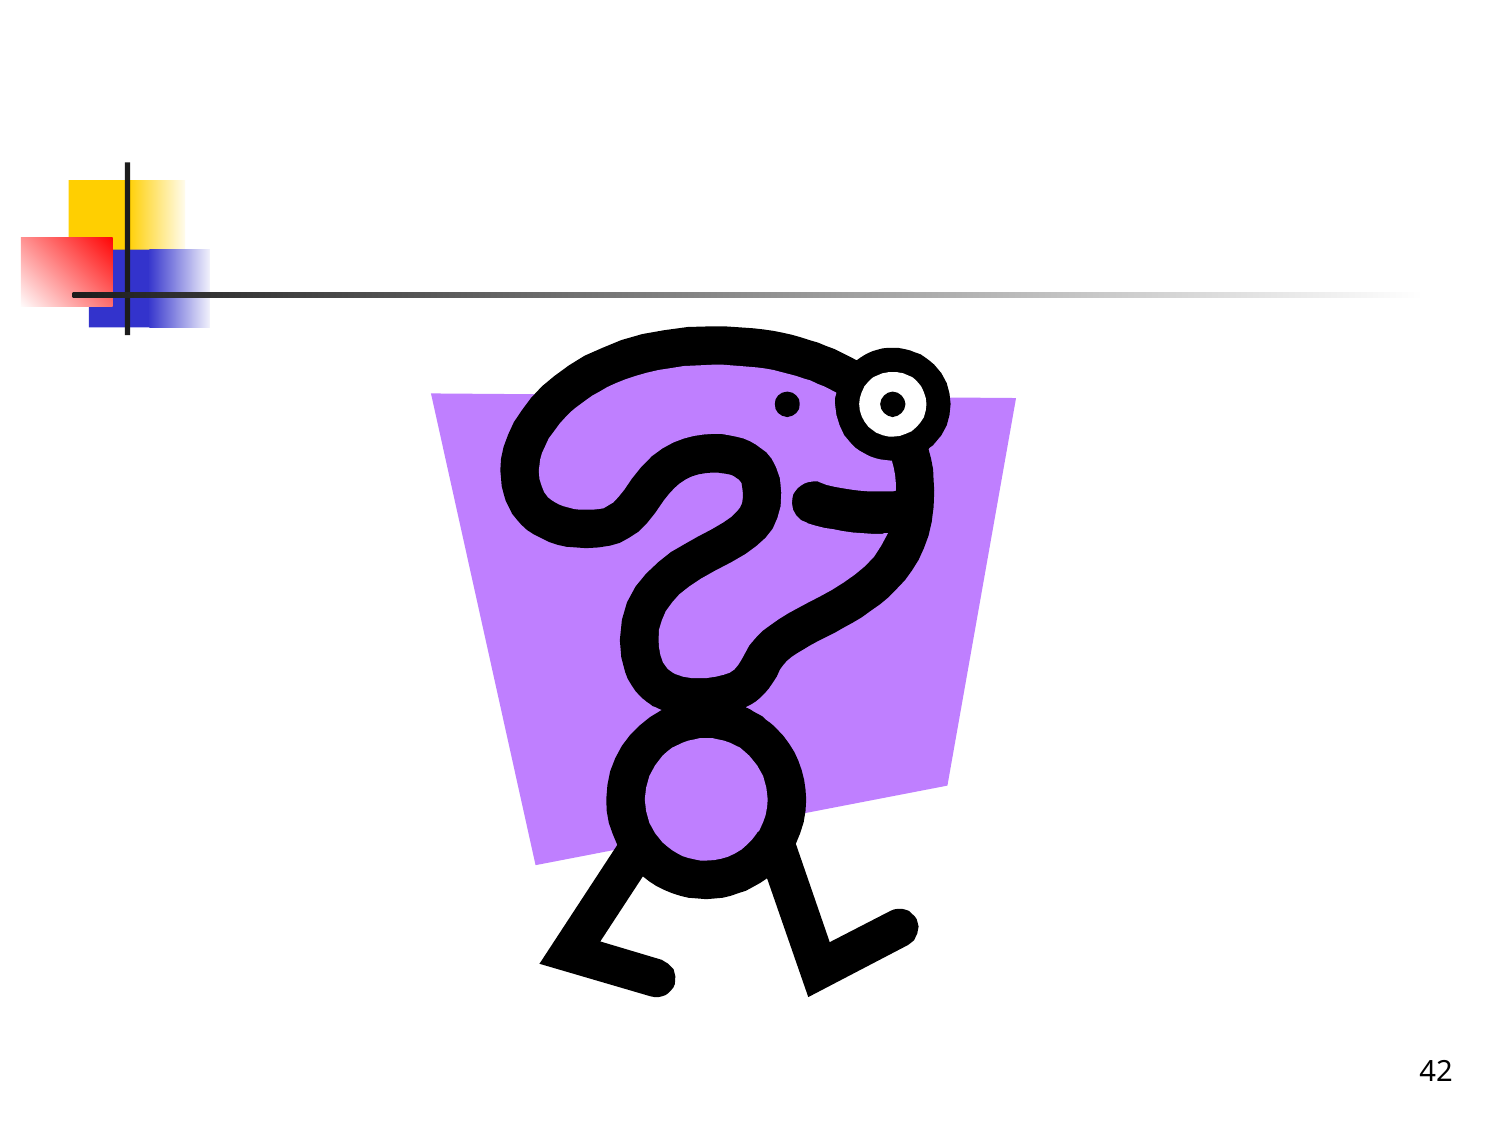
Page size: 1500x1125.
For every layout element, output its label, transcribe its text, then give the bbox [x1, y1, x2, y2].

slide_number <number> [1155, 1024, 1468, 1100]
picture [430, 326, 1016, 1000]
